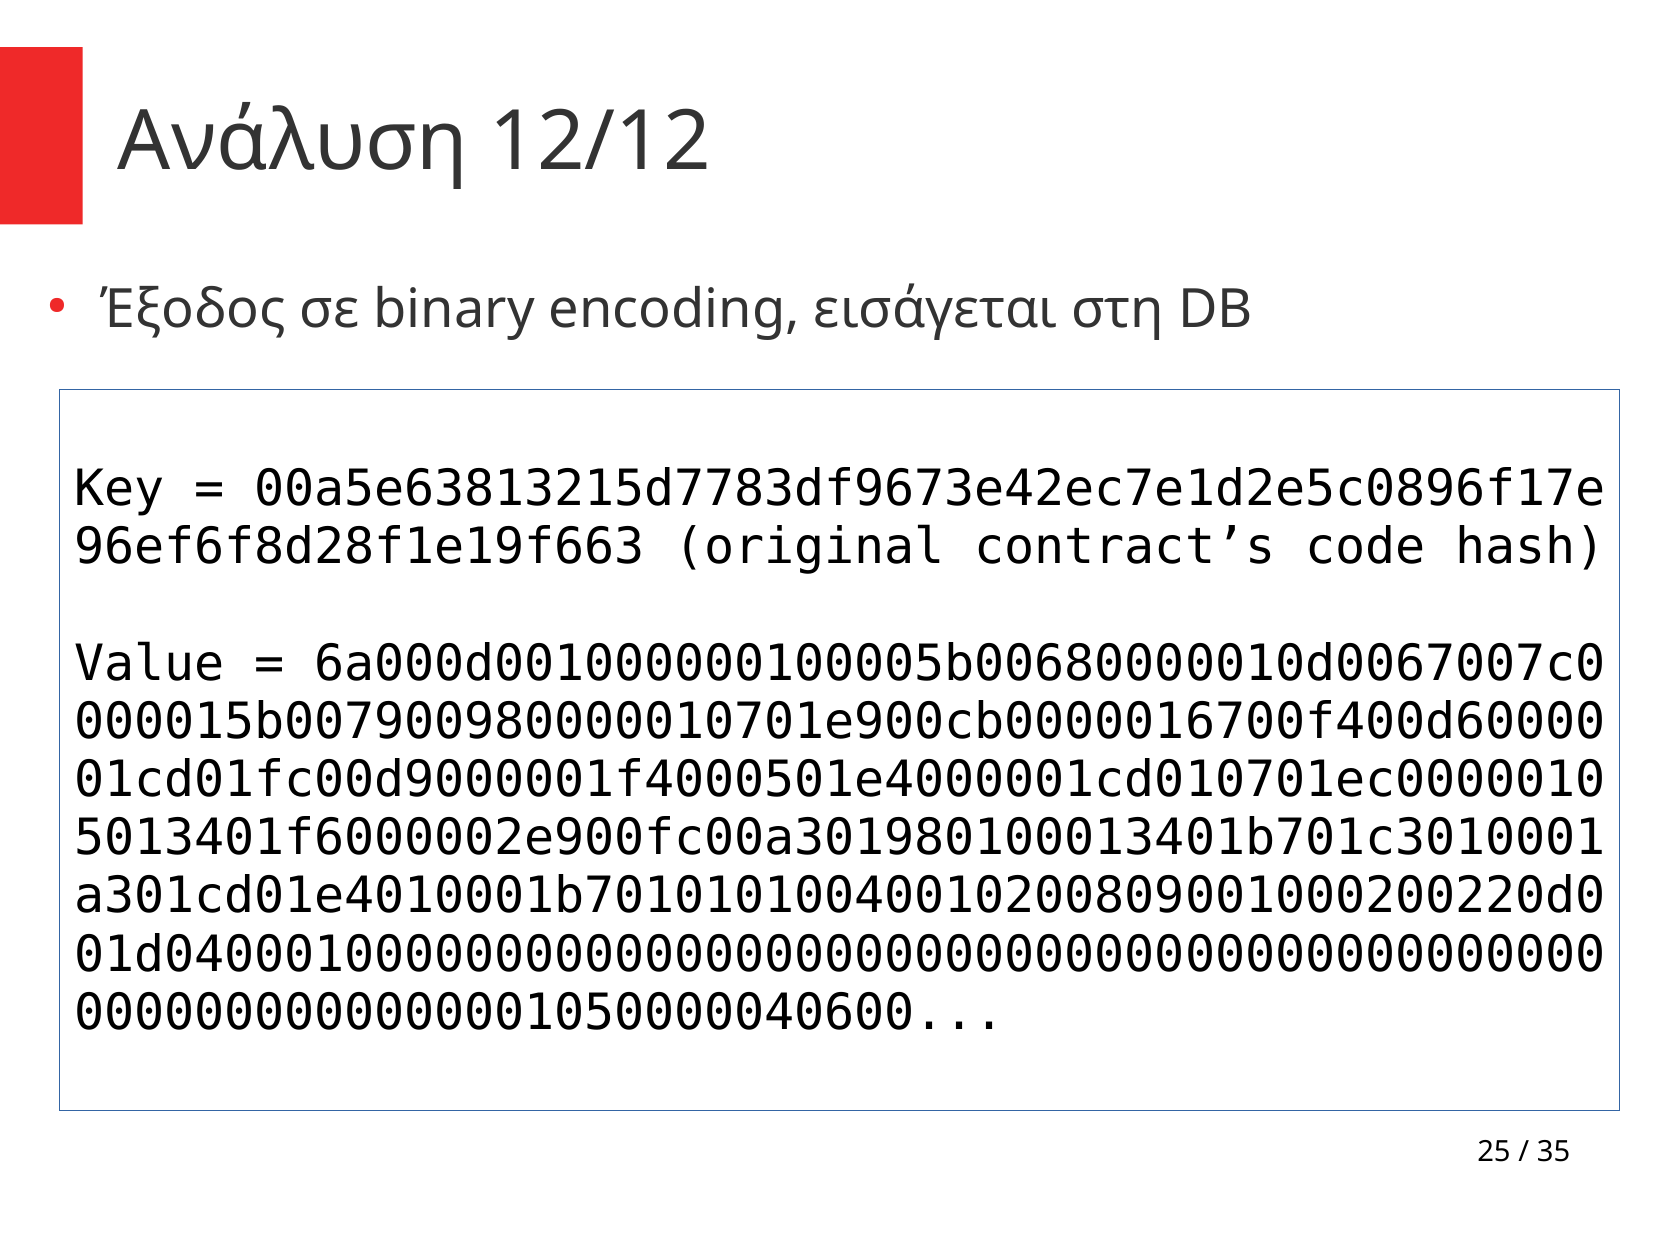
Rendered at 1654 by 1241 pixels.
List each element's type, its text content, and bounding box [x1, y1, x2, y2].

title Ανάλυση 12/12 [117, 33, 1571, 241]
text_box Key = 00a5e63813215d7783df9673e42ec7e1d2e5c0896f17e 96ef6f8d28f1e19f663 (original contract’s code hash) Value = 6a000d001000000100005b00680000010d0067007c0 000015b007900980000010701e900cb0000016700f400d6000001cd01fc00d9000001f4000501e4000001cd010701ec00000105013401f6000002e900fc00a301980100013401b701c3010001a301cd01e4010001b70101010040010200809001000200220d001d0400010000000000000000000000000000000000000000000000000000000001050000040600... [59, 389, 1620, 1111]
list Έξοδος σε binary encoding, εισάγεται στη DB [29, 270, 1620, 376]
